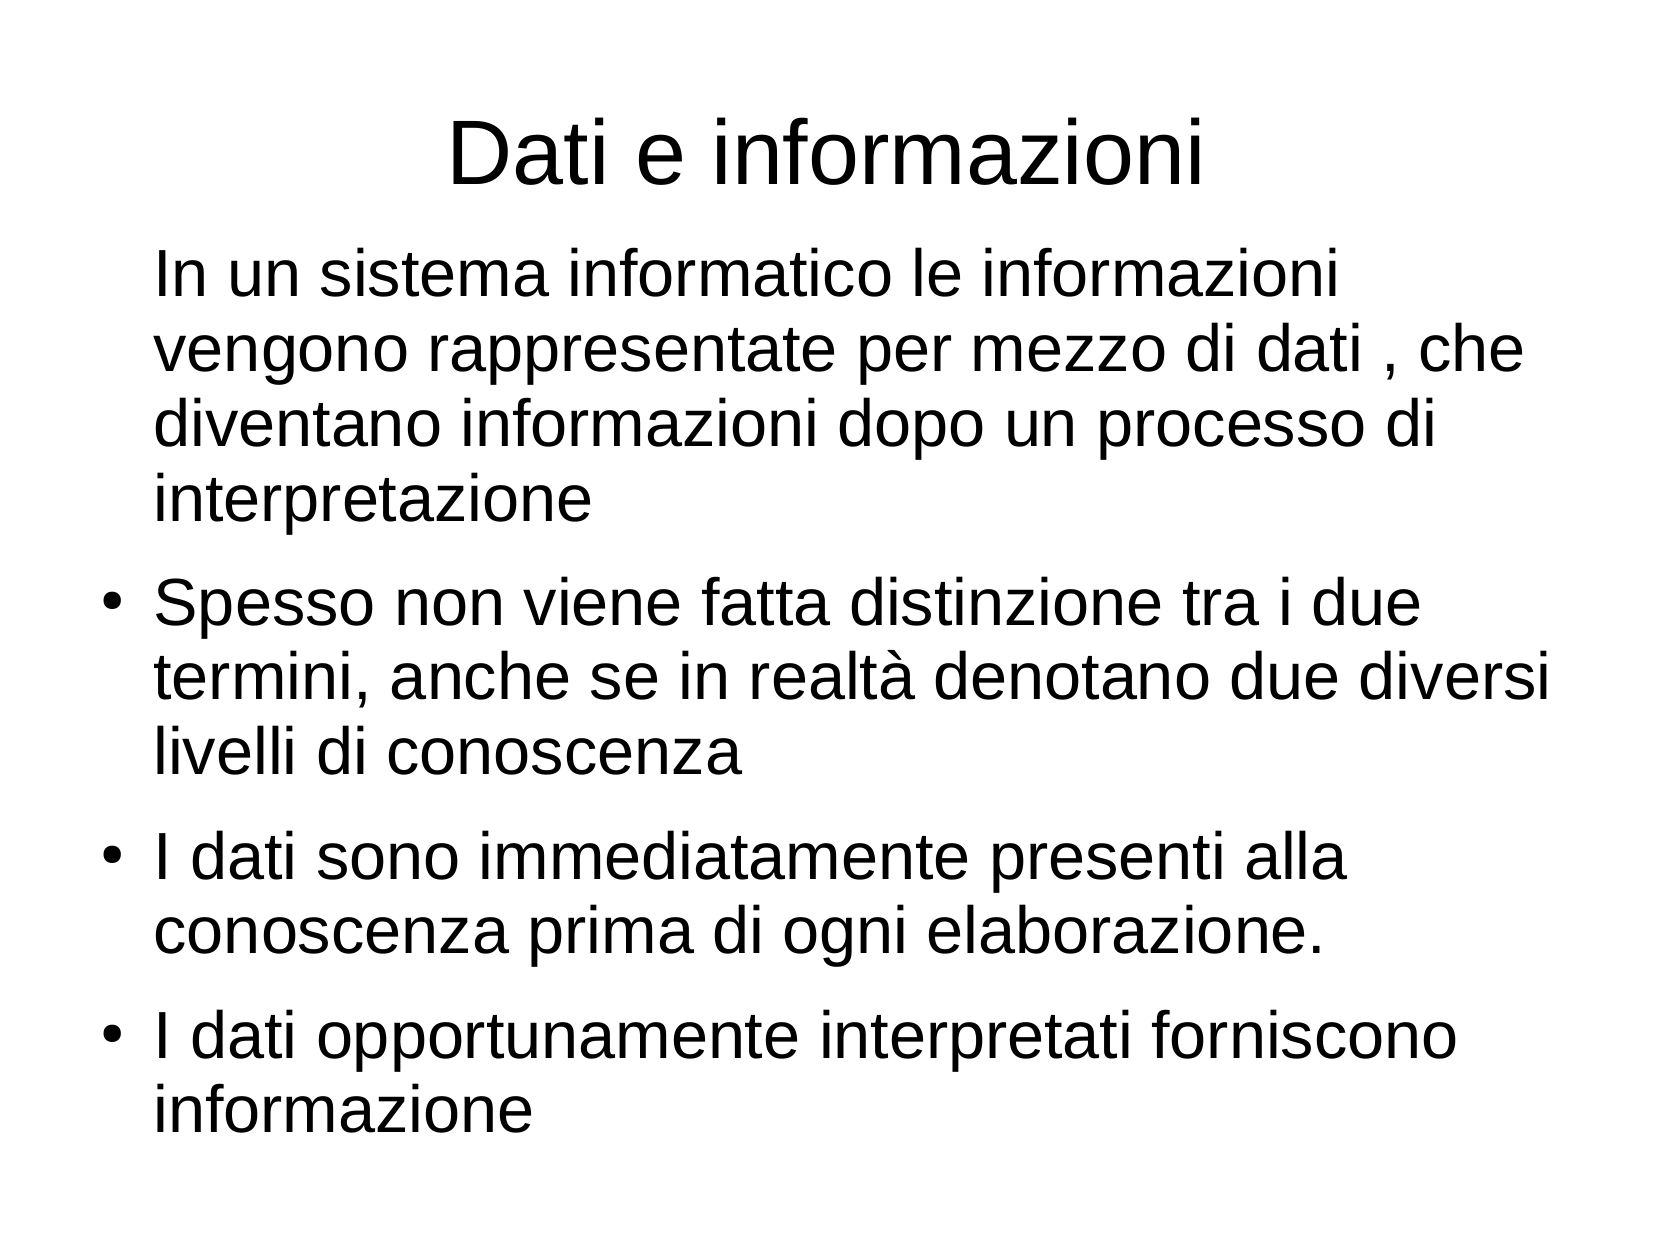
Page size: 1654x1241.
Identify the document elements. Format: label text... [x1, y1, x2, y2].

list In un sistema informatico le informazioni vengono rappresentate per mezzo di dati , che diventano informazioni dopo un processo di interpretazione Spesso non viene fatta distinzione tra i due termini, anche se in realtà denotano due diversi livelli di conoscenza I dati sono immediatamente presenti alla conoscenza prima di ogni elaborazione. I dati opportunamente interpretati forniscono informazione [82, 236, 1571, 1182]
title Dati e informazioni [82, 49, 1571, 236]
